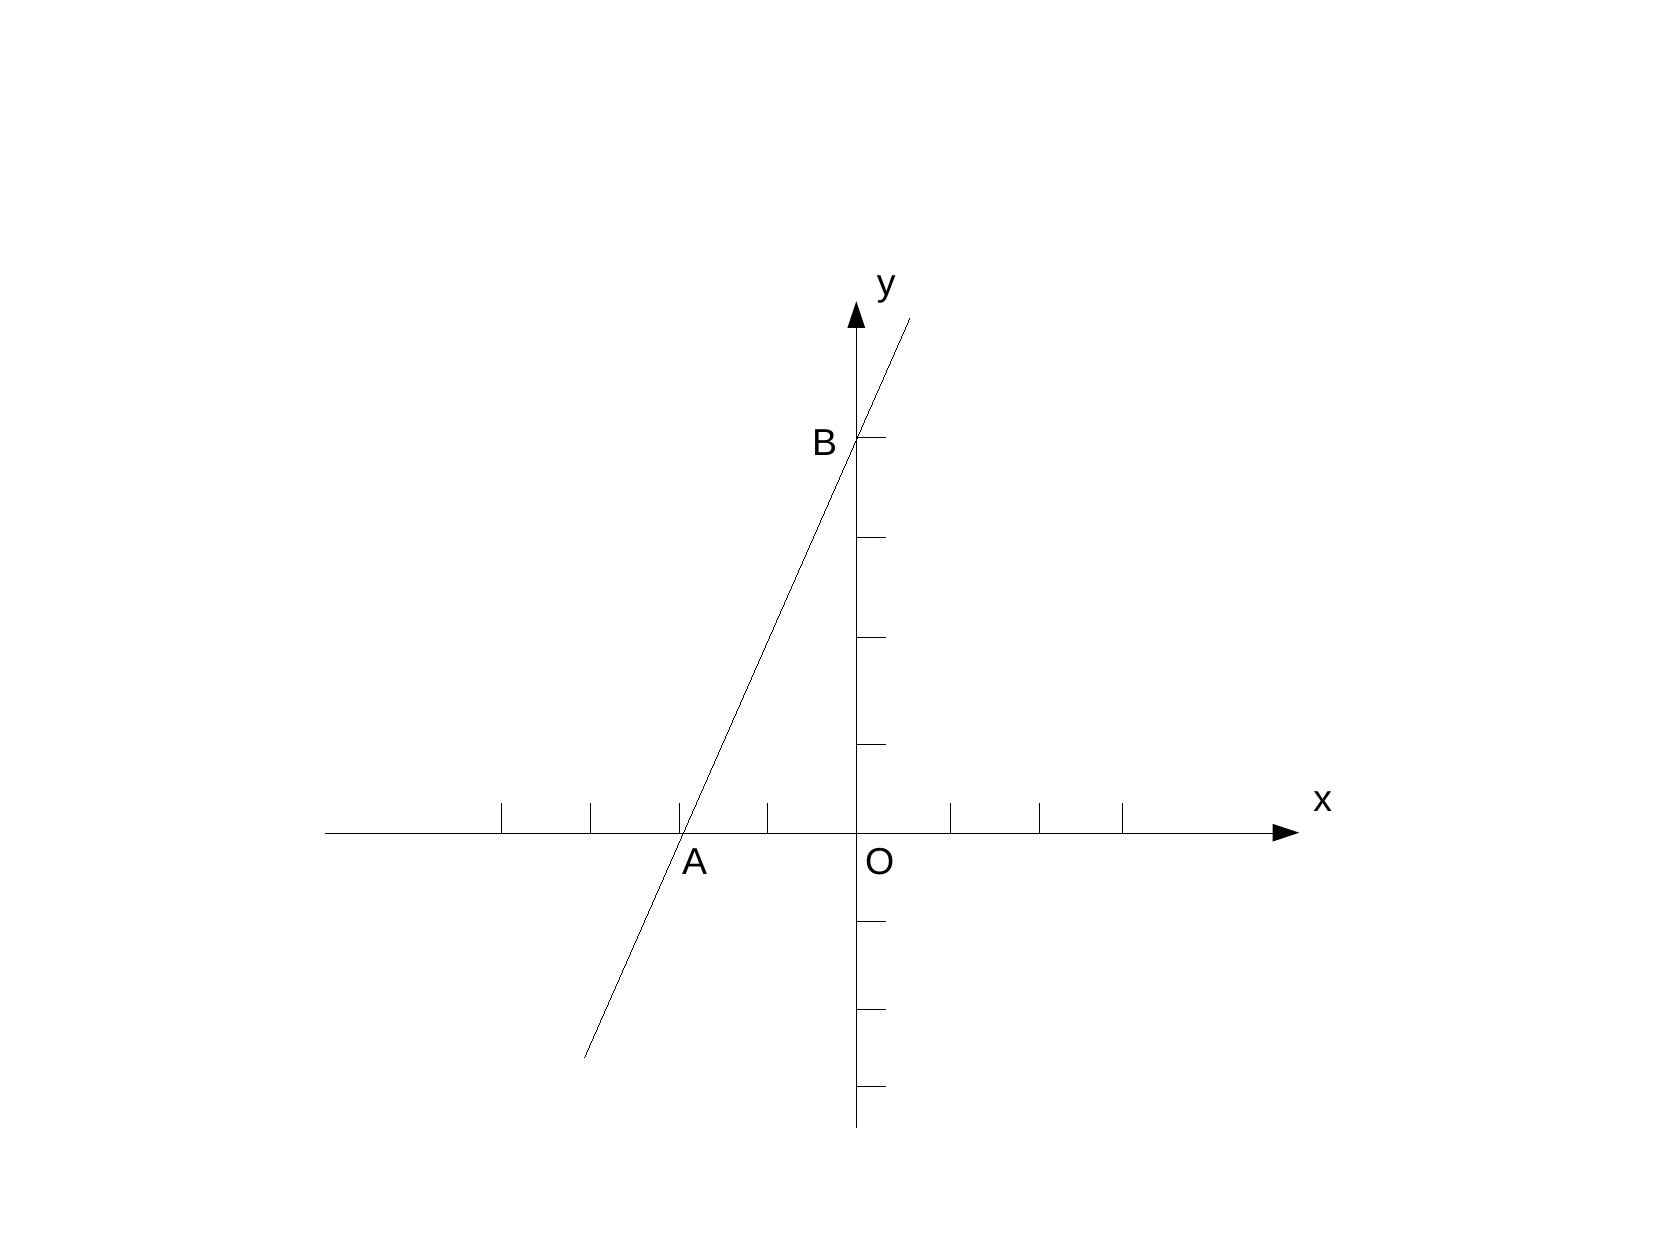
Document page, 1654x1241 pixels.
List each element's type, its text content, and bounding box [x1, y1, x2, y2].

text_box O [850, 832, 910, 890]
text_box y [862, 253, 911, 311]
text_box B [797, 413, 852, 471]
text_box A [667, 832, 723, 890]
text_box x [1298, 769, 1347, 827]
